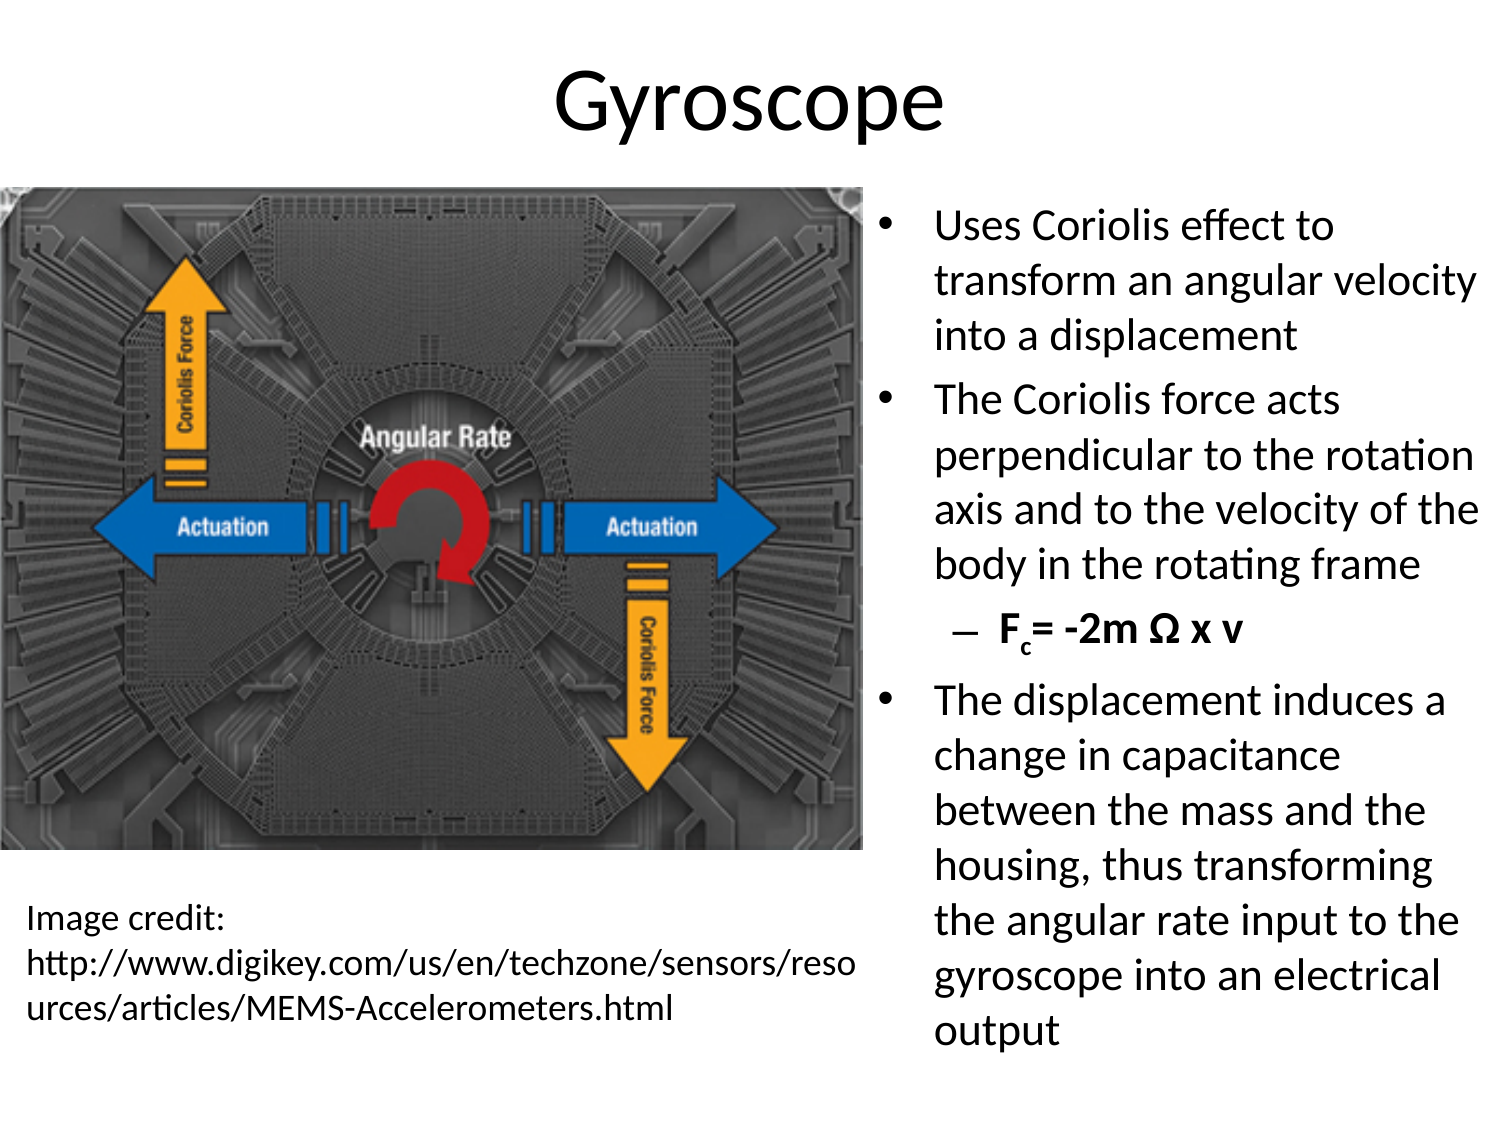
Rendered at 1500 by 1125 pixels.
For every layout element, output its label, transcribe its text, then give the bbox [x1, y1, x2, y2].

list Uses Coriolis effect to transform an angular velocity into a displacement The Coriolis force acts perpendicular to the rotation axis and to the velocity of the body in the rotating frame Fc= -2m Ω x v The displacement induces a change in capacitance between the mass and the housing, thus transforming the angular rate input to the gyroscope into an electrical output [862, 187, 1500, 1088]
title Gyroscope [75, 0, 1425, 187]
picture [0, 187, 863, 850]
text_box Image credit: http://www.digikey.com/us/en/techzone/sensors/resources/articles/MEMS-Accelerometers.html [11, 886, 887, 1036]
